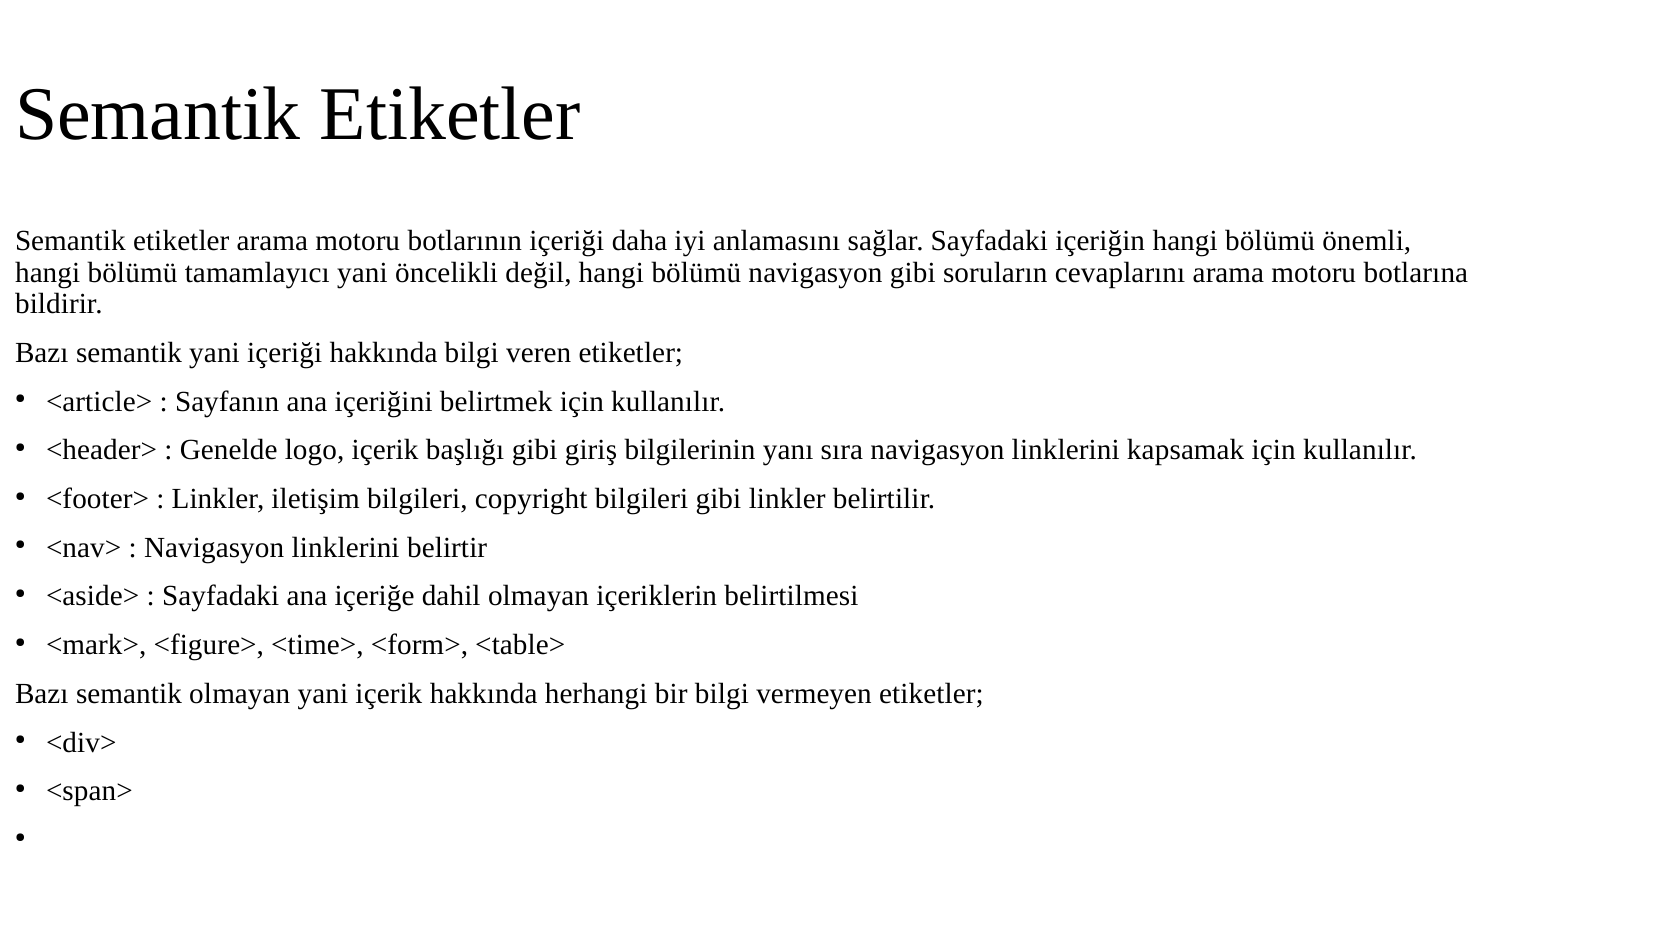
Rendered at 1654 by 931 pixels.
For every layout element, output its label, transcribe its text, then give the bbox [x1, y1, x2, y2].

title Semantik Etiketler [0, 36, 1489, 193]
list Semantik etiketler arama motoru botlarının içeriği daha iyi anlamasını sağlar. Sayfadaki içeriğin hangi bölümü önemli, hangi bölümü tamamlayıcı yani öncelikli değil, hangi bölümü navigasyon gibi soruların cevaplarını arama motoru botlarına bildirir. Bazı semantik yani içeriği hakkında bilgi veren etiketler; <article> : Sayfanın ana içeriğini belirtmek için kullanılır. <header> : Genelde logo, içerik başlığı gibi giriş bilgilerinin yanı sıra navigasyon linklerini kapsamak için kullanılır. <footer> : Linkler, iletişim bilgileri, copyright bilgileri gibi linkler belirtilir. <nav> : Navigasyon linklerini belirtir <aside> : Sayfadaki ana içeriğe dahil olmayan içeriklerin belirtilmesi <mark>, <figure>, <time>, <form>, <table> Bazı semantik olmayan yani içerik hakkında herhangi bir bilgi vermeyen etiketler; <div> <span> [0, 217, 1489, 857]
